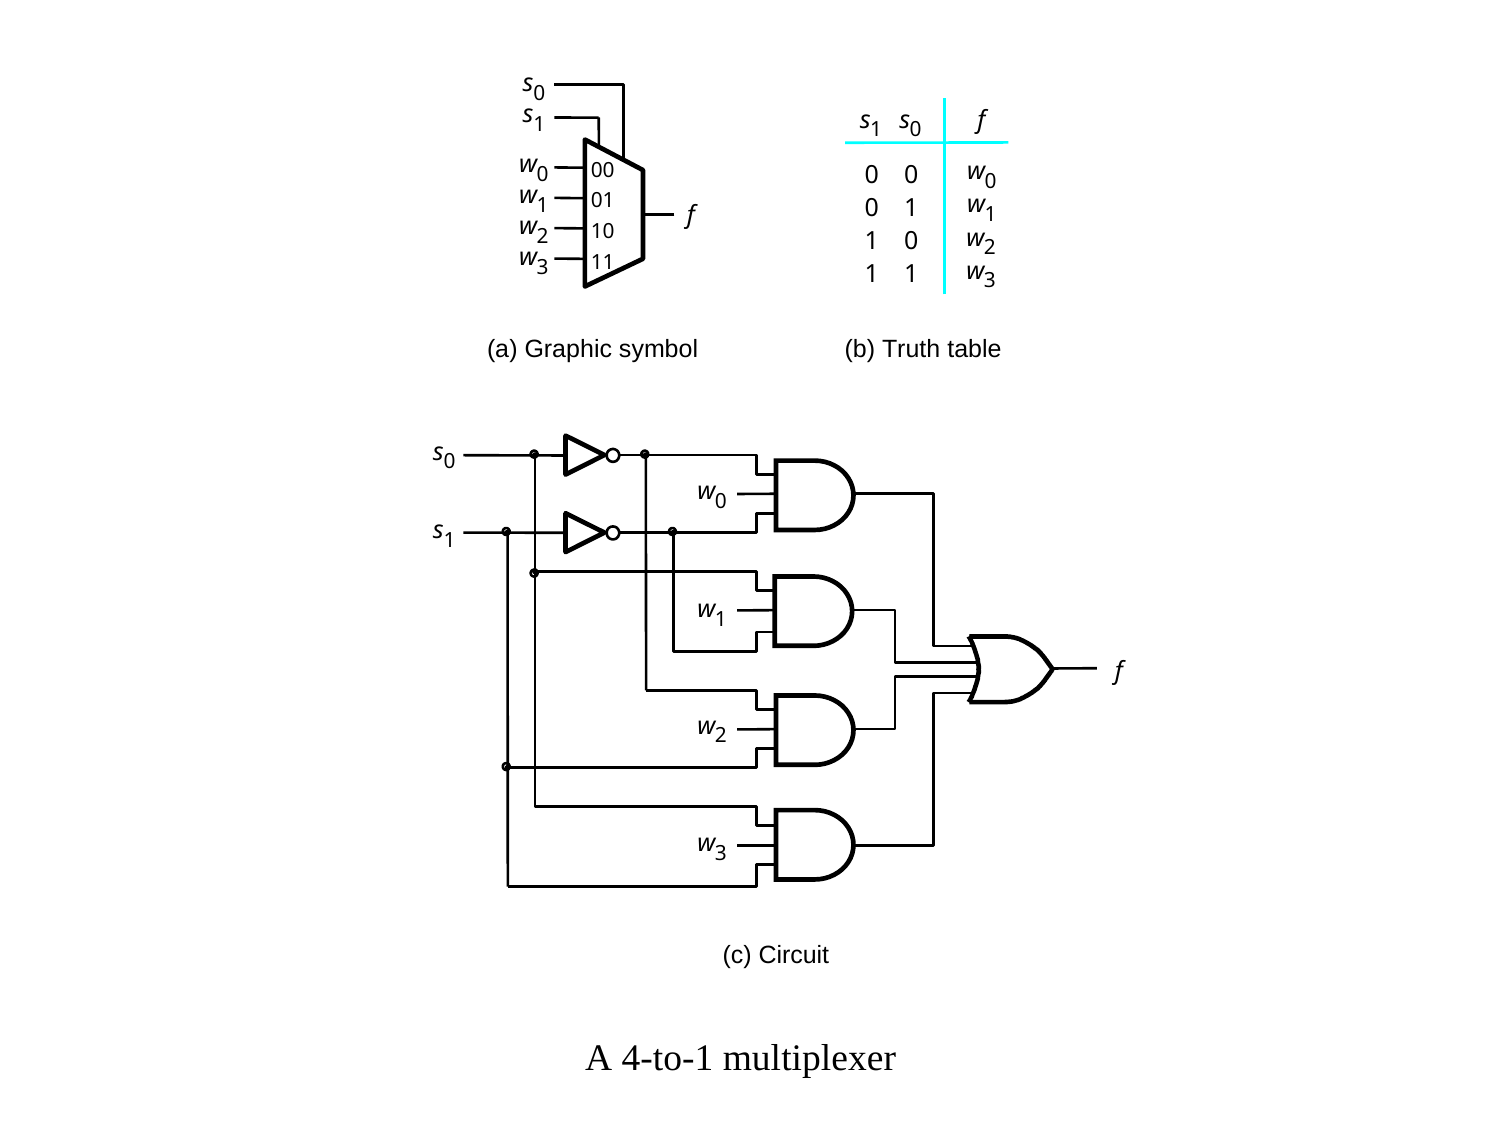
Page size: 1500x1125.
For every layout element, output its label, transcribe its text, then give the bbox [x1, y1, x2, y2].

text_box 0 [904, 158, 925, 189]
text_box 01 [590, 186, 615, 212]
text_box 2 [984, 233, 1002, 259]
text_box [775, 810, 854, 880]
text_box (b) Truth table [844, 332, 1010, 363]
text_box 3 [984, 273, 992, 286]
text_box 1 [904, 257, 925, 288]
text_box [584, 139, 643, 287]
text_box 2 [984, 240, 991, 252]
text_box 1 [870, 115, 888, 141]
text_box f [686, 198, 702, 229]
text_box w [519, 240, 544, 271]
text_box w [967, 188, 992, 219]
text_box 3 [984, 267, 1002, 293]
text_box 1 [864, 224, 886, 255]
text_box 2 [715, 728, 722, 740]
text_box 3 [536, 253, 554, 279]
text_box w [966, 221, 992, 252]
text_box 3 [715, 839, 733, 865]
text_box s [432, 513, 451, 544]
text_box 2 [536, 222, 554, 248]
text_box 1 [984, 200, 1002, 226]
text_box 1 [536, 191, 554, 217]
text_box (a) Graphic symbol [487, 332, 706, 363]
text_box 0 [715, 487, 733, 513]
text_box (c) Circuit [722, 939, 837, 970]
text_box 0 [987, 174, 993, 187]
text_box [776, 695, 854, 765]
text_box [776, 460, 854, 530]
text_box 10 [590, 217, 615, 244]
text_box 1 [864, 257, 886, 288]
text_box 00 [590, 156, 615, 182]
text_box 1 [904, 191, 925, 222]
text_box [774, 576, 853, 646]
text_box 0 [717, 494, 723, 507]
text_box w [519, 178, 544, 209]
text_box f [1114, 654, 1130, 685]
text_box s [859, 103, 878, 134]
text_box 1 [715, 605, 733, 631]
text_box s [432, 435, 451, 466]
text_box w [966, 254, 992, 285]
text_box 0 [443, 448, 461, 474]
text_box s [522, 97, 541, 128]
text_box 1 [443, 526, 461, 552]
text_box 0 [864, 158, 886, 189]
text_box w [697, 474, 722, 505]
text_box s [522, 66, 541, 97]
text_box w [697, 826, 722, 857]
text_box 2 [715, 721, 733, 747]
text_box 3 [715, 846, 723, 859]
text_box w [967, 154, 992, 185]
text_box w [519, 147, 544, 178]
text_box 1 [533, 110, 551, 136]
text_box w [697, 592, 722, 623]
text_box 0 [909, 115, 927, 141]
text_box 0 [904, 224, 925, 255]
text_box f [977, 103, 993, 134]
text_box 0 [536, 160, 554, 186]
text_box 0 [539, 167, 545, 178]
text_box 0 [864, 191, 886, 222]
text_box s [899, 103, 917, 126]
text_box w [697, 709, 722, 740]
text_box w [519, 209, 544, 240]
text_box A 4-to-1 multiplexer [154, 1025, 1337, 1101]
text_box s [899, 116, 909, 134]
text_box 0 [533, 79, 551, 105]
text_box 11 [590, 248, 615, 274]
text_box 0 [984, 167, 1002, 193]
